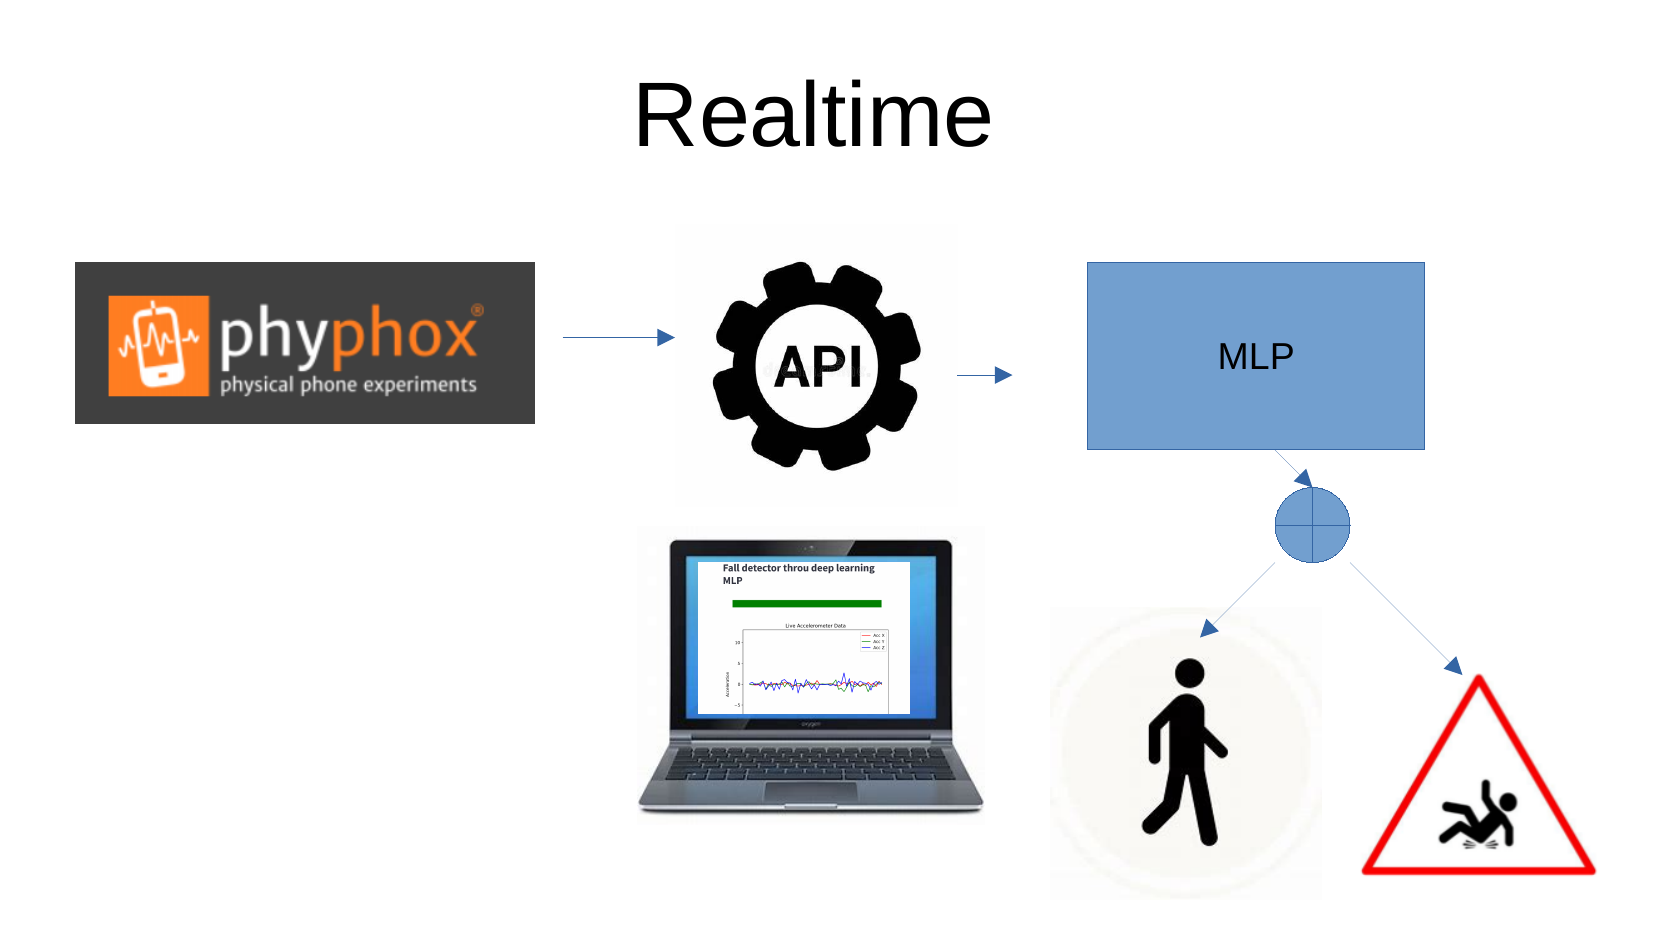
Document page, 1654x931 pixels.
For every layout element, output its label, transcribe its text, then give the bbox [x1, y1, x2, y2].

picture [75, 262, 535, 424]
picture [675, 224, 958, 508]
picture [1050, 607, 1322, 901]
text_box [1275, 487, 1351, 563]
picture [1347, 637, 1613, 895]
picture [637, 526, 985, 826]
text_box MLP [1087, 262, 1425, 450]
title Realtime [82, 37, 1571, 193]
